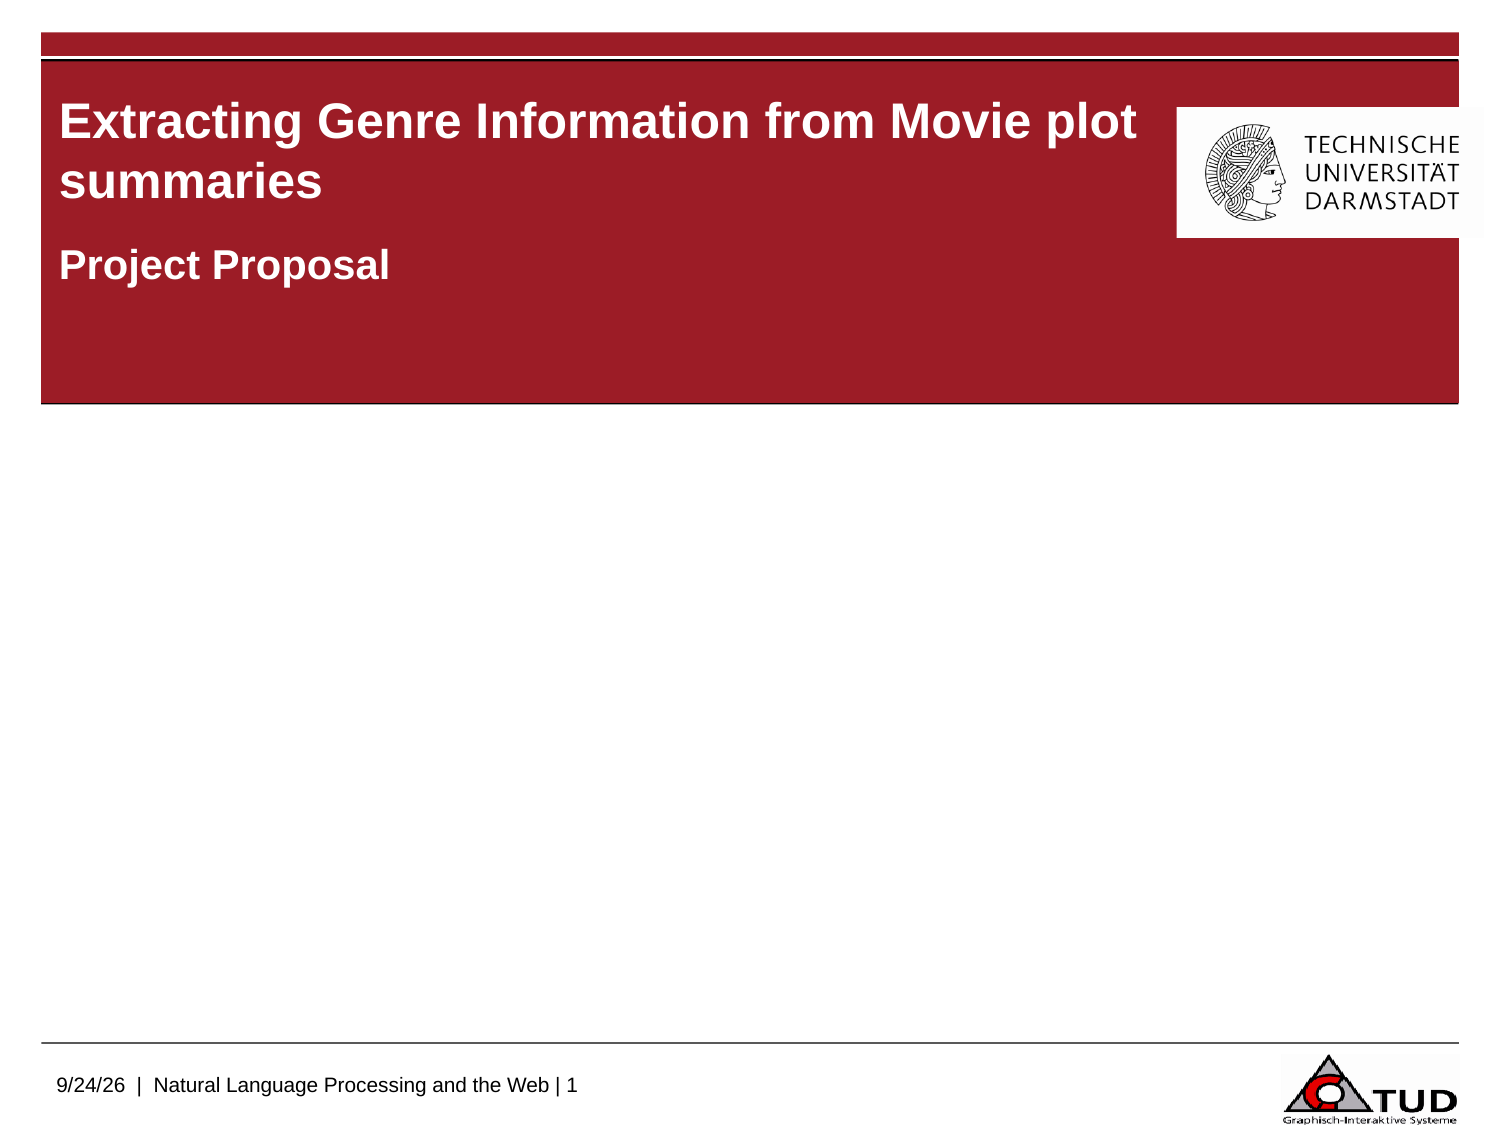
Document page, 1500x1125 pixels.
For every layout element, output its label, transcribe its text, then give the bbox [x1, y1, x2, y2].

picture [1281, 1054, 1460, 1125]
picture [1176, 107, 1484, 238]
subtitle Project Proposal [58, 237, 1149, 393]
title Extracting Genre Information from Movie plot summaries [58, 80, 1149, 218]
